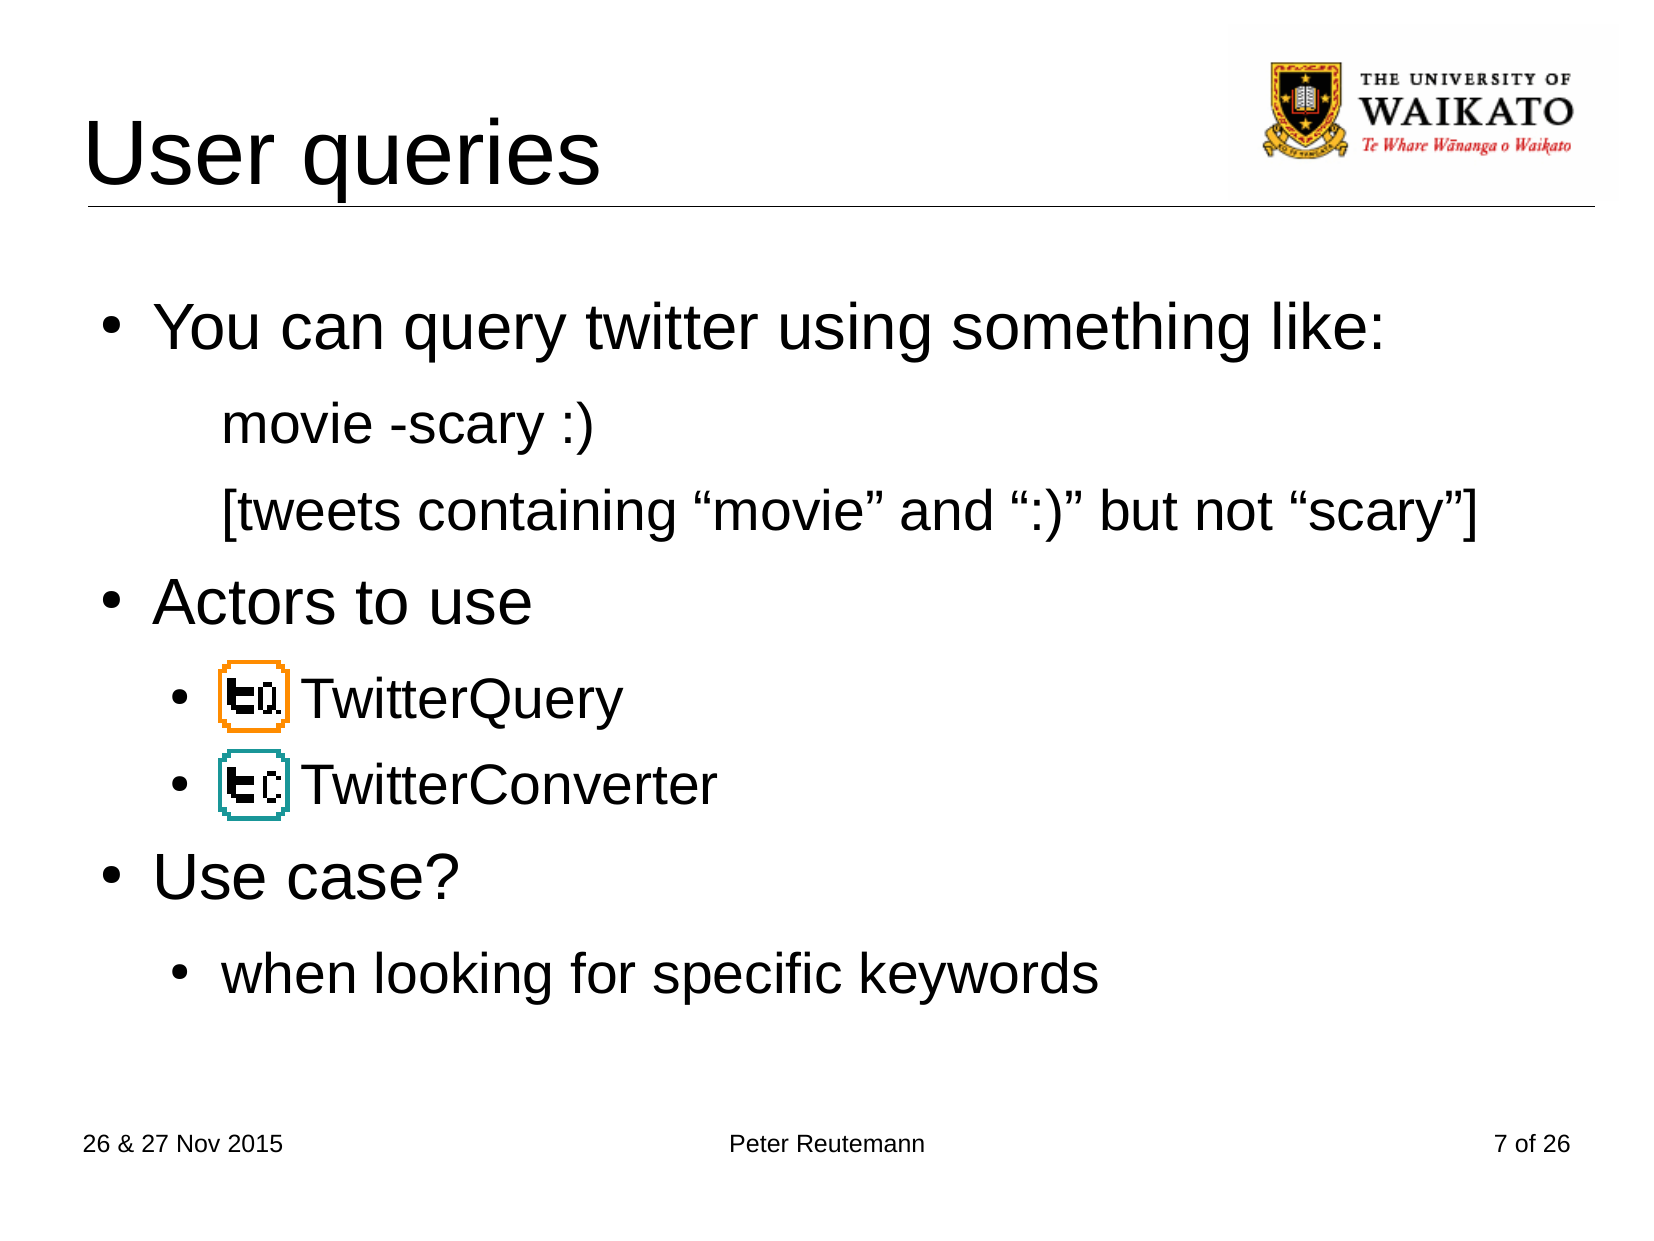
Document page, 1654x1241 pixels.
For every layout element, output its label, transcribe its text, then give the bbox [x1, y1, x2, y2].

picture [1228, 24, 1619, 201]
picture [218, 749, 290, 821]
title User queries [82, 49, 1571, 257]
list You can query twitter using something like: movie -scary :) [tweets containing “movie” and “:)” but not “scary”] Actors to use TwitterQuery TwitterConverter Use case? when looking for specific keywords [82, 290, 1571, 1010]
picture [218, 660, 290, 733]
